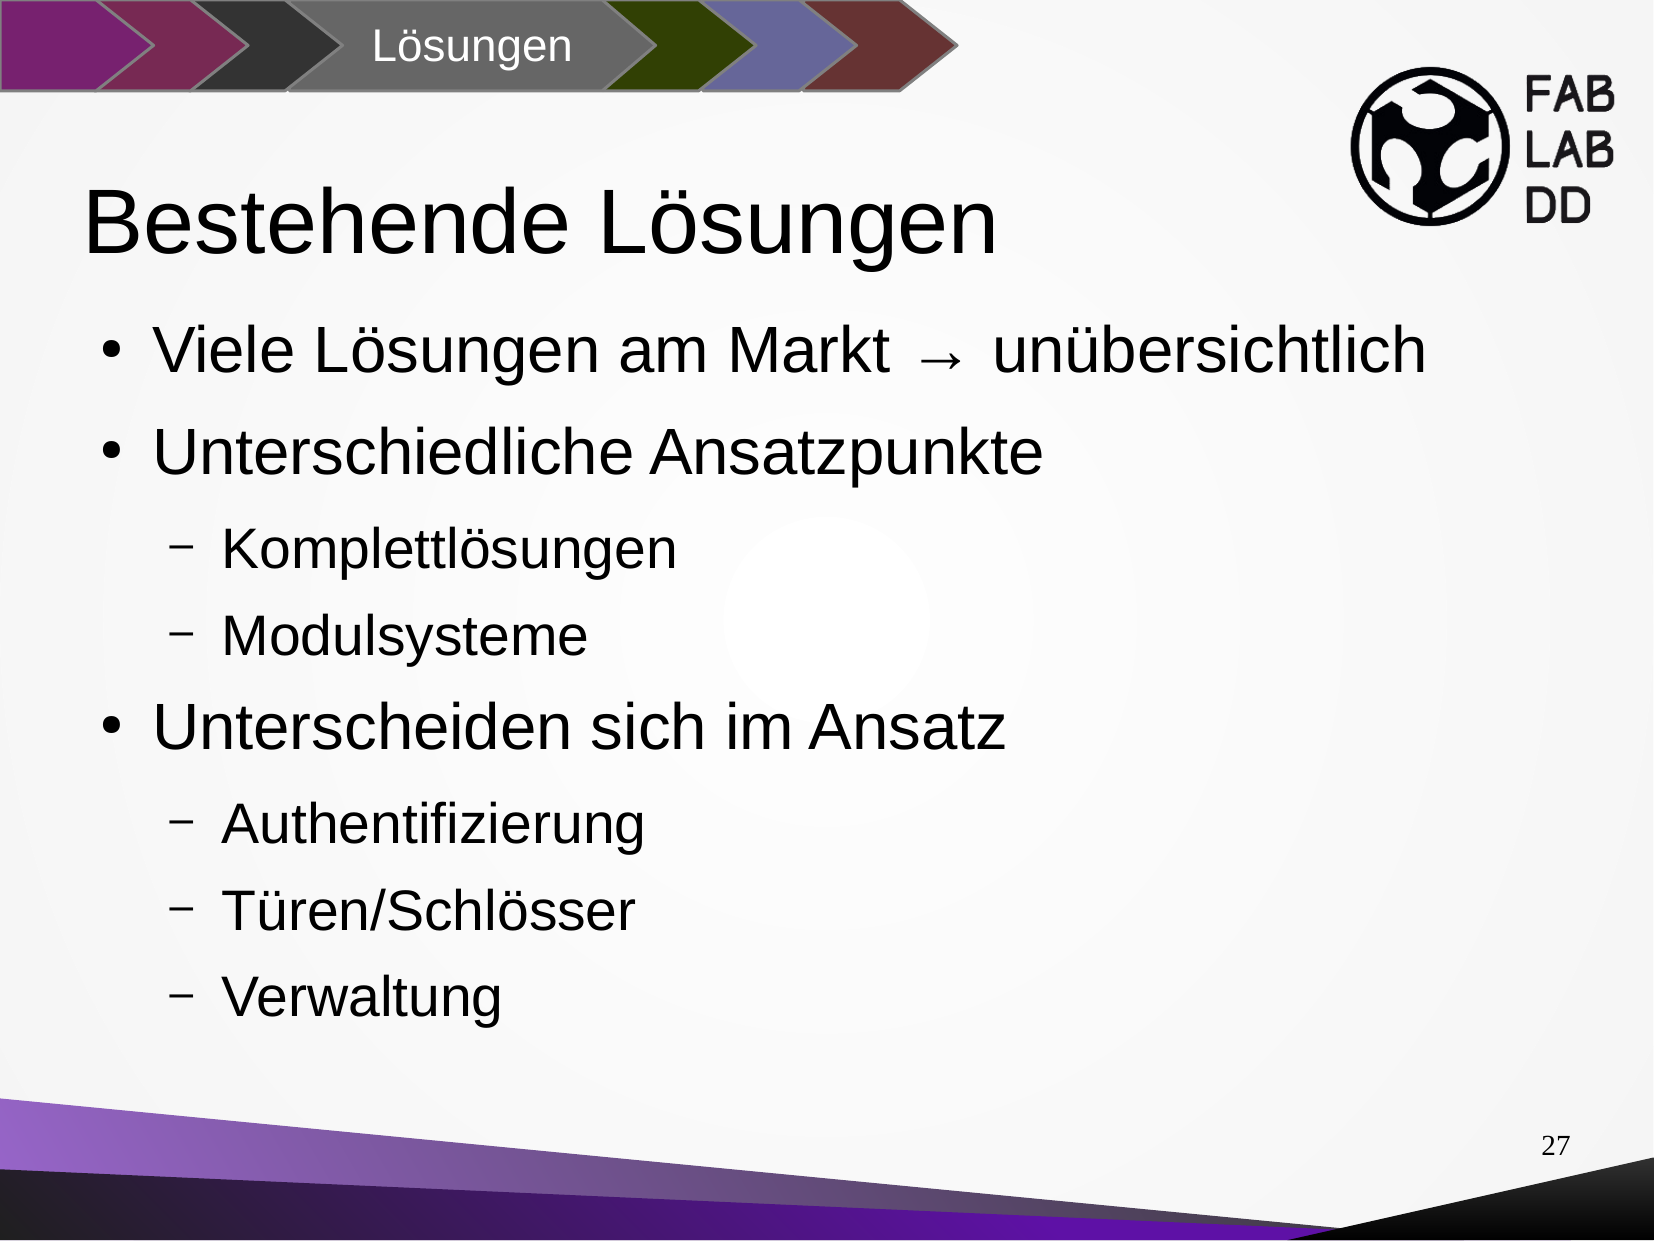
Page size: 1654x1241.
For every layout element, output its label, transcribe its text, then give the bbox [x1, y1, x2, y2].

text_box [0, 0, 343, 91]
picture [1324, 36, 1642, 257]
text_box Lösungen [289, 0, 656, 91]
list Viele Lösungen am Markt → unübersichtlich Unterschiedliche Ansatzpunkte Komplettlösungen Modulsysteme Unterscheiden sich im Ansatz Authentifizierung Türen/Schlösser Verwaltung [82, 313, 1538, 1034]
text_box [604, 0, 958, 91]
title Bestehende Lösungen [82, 118, 1300, 313]
